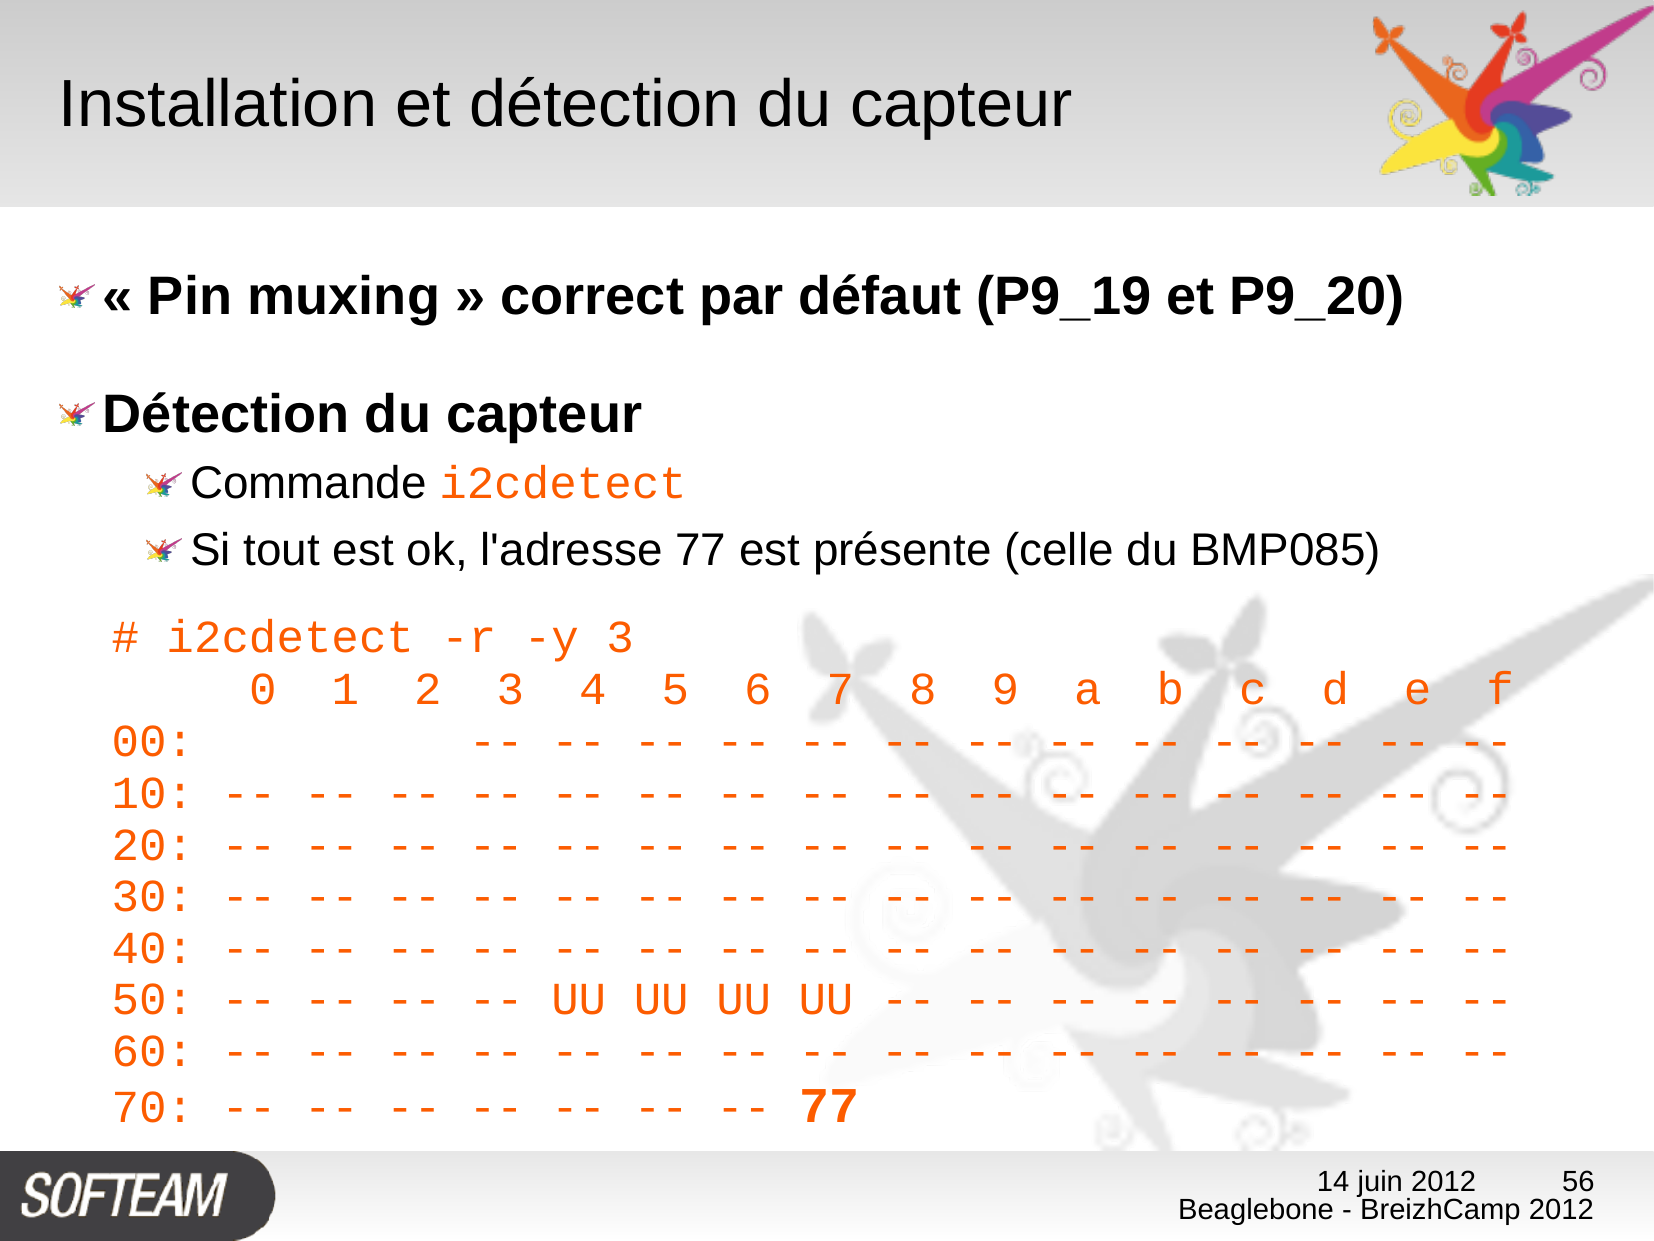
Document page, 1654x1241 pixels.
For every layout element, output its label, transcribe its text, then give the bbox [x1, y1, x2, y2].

picture [797, 574, 1654, 1152]
title Installation et détection du capteur [59, 29, 1359, 178]
picture [1372, 5, 1654, 196]
text_box # i2cdetect -r -y 3 0 1 2 3 4 5 6 7 8 9 a b c d e f 00: -- -- -- -- -- -- -- -- -- -- -- -- -- 10: -- -- -- -- -- -- -- -- -- -- -- -- -- -- -- -- 20: -- -- -- -- -- -- -- -- -- -- -- -- -- -- -- -- 30: -- -- -- -- -- -- -- -- -- -- -- -- -- -- -- -- 40: -- -- -- -- -- -- -- -- -- -- -- -- -- -- -- -- 50: -- -- -- -- UU UU UU UU -- -- -- -- -- -- -- -- 60: -- -- -- -- -- -- -- -- -- -- -- -- -- -- -- -- 70: -- -- -- -- -- -- -- 77 [96, 607, 1557, 1145]
list « Pin muxing » correct par défaut (P9_19 et P9_20) Détection du capteur Commande i2cdetect Si tout est ok, l'adresse 77 est présente (celle du BMP085) [59, 265, 1595, 985]
picture [0, 1151, 277, 1241]
